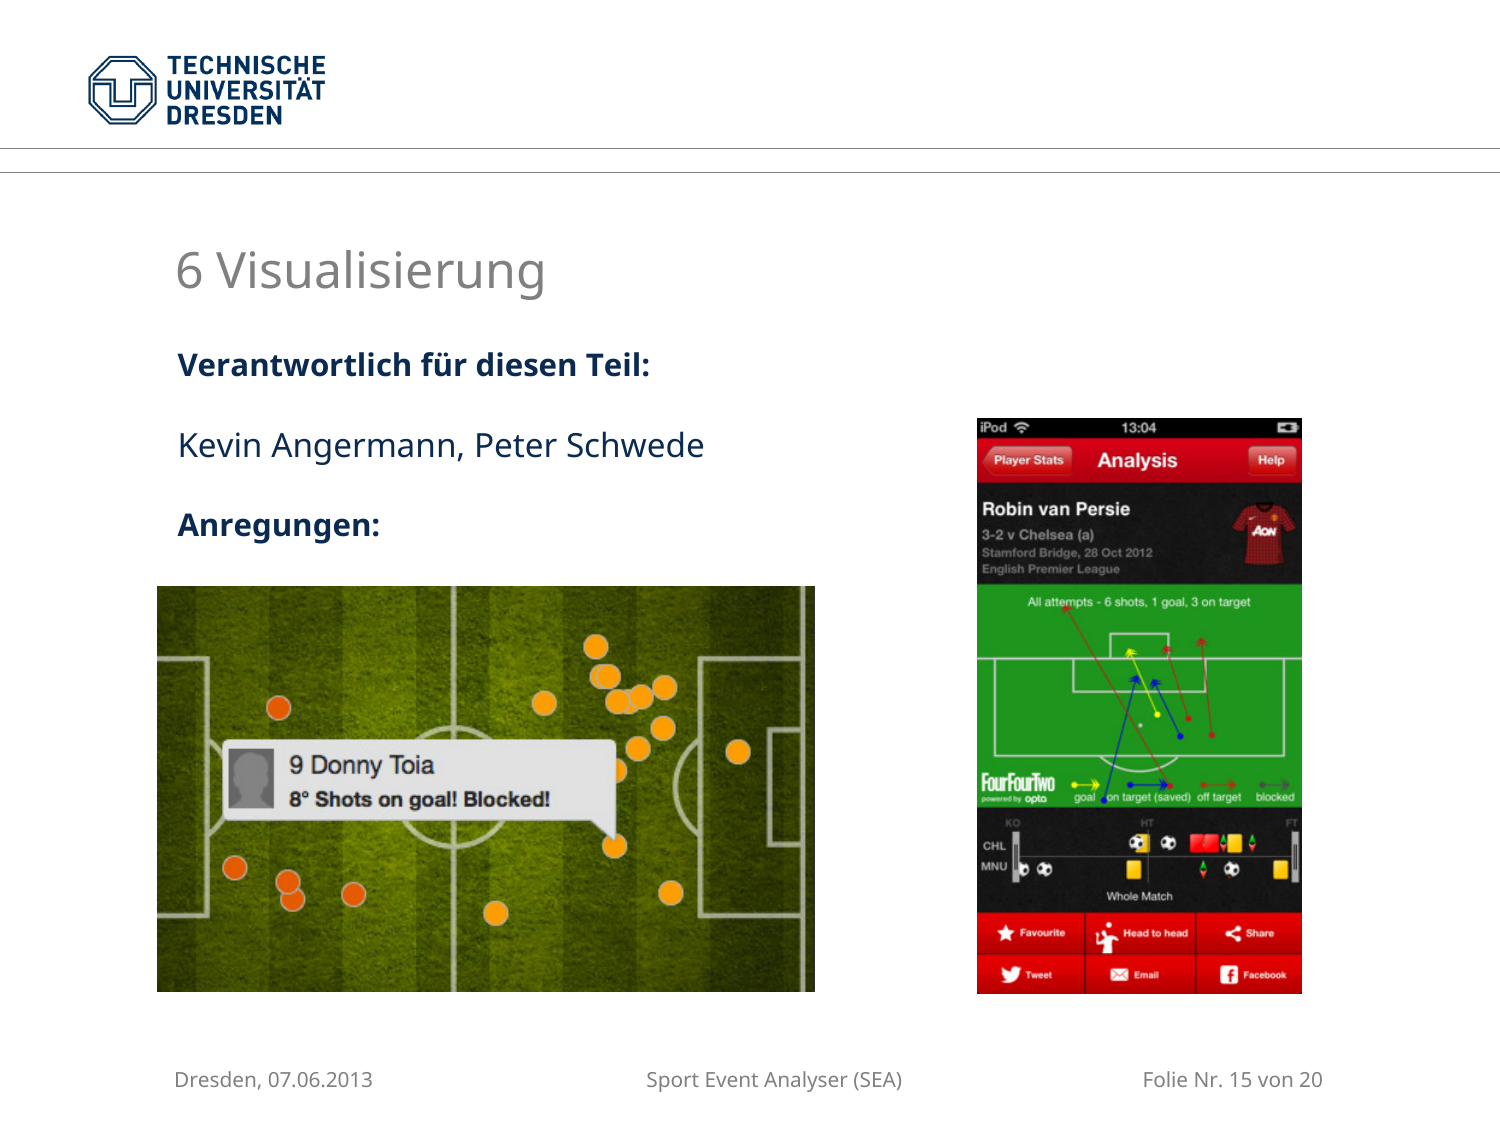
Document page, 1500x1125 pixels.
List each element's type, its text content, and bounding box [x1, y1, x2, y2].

title 6 Visualisierung [160, 231, 1392, 307]
picture [157, 586, 815, 992]
picture [977, 418, 1302, 994]
list Verantwortlich für diesen Teil: Kevin Angermann, Peter Schwede Anregungen: [162, 338, 1182, 941]
text_box Dresden, 07.06.2013 [159, 1048, 510, 1109]
picture [88, 54, 325, 125]
